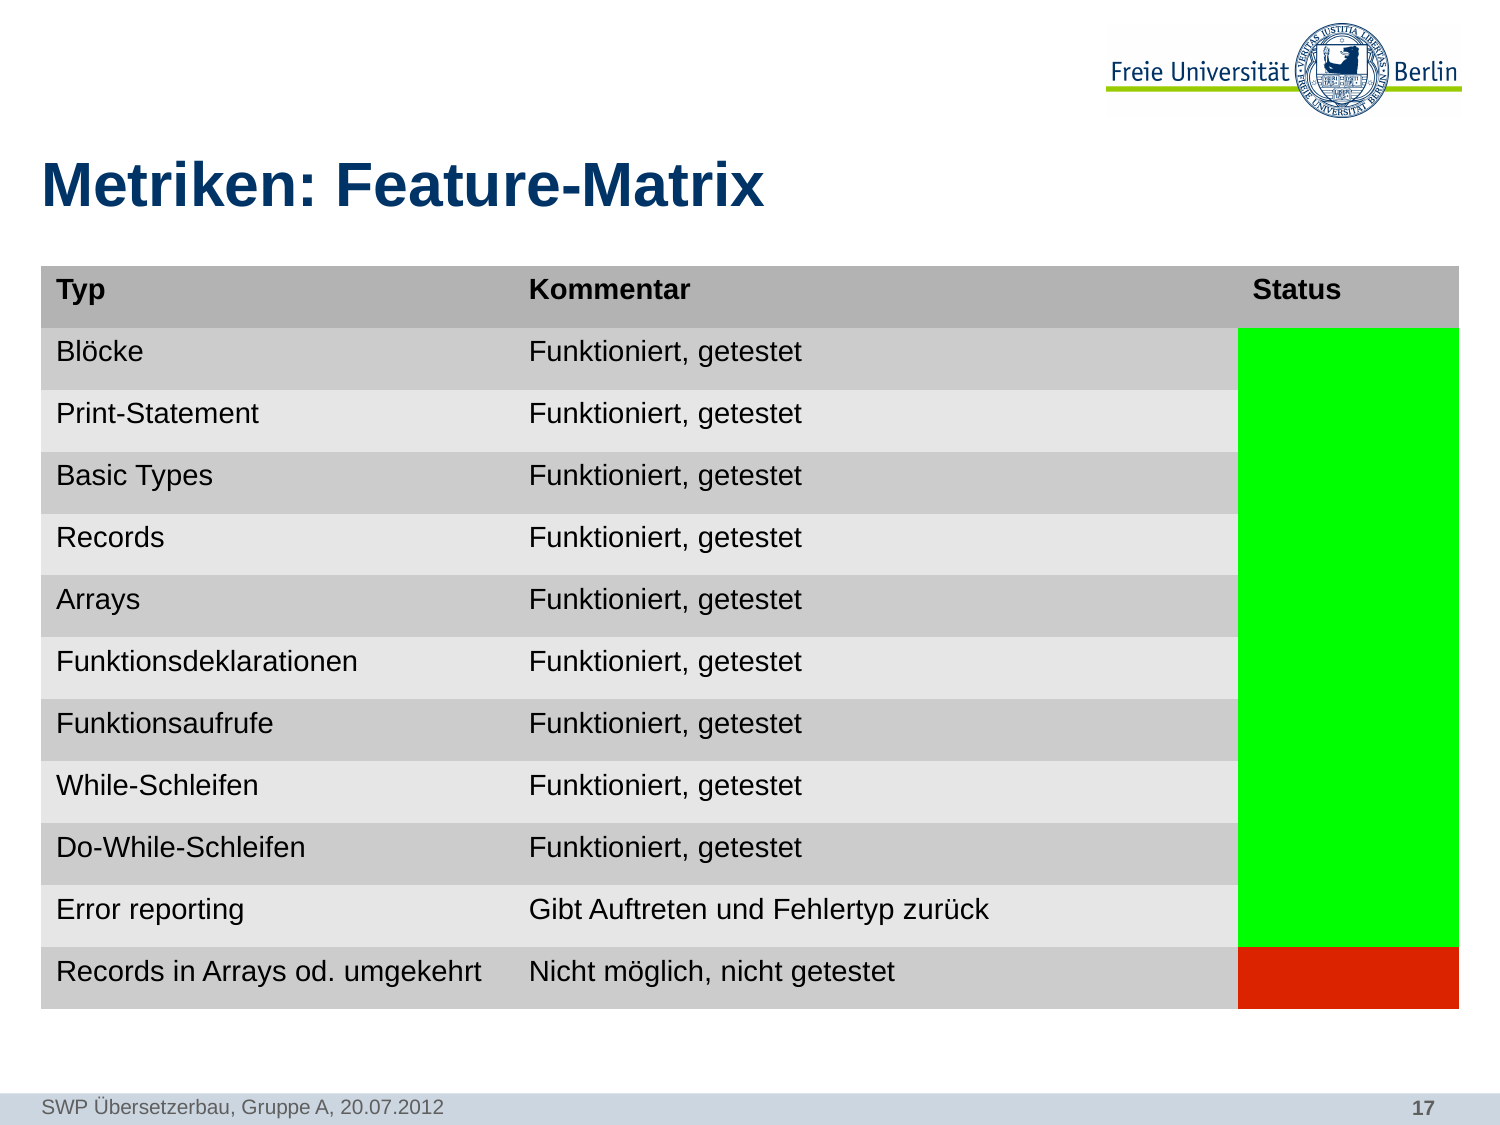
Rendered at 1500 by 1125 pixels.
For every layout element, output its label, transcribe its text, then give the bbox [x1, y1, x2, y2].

table_cell [1238, 761, 1459, 823]
table_cell Funktioniert, getestet [514, 823, 1238, 885]
table_header Status [1238, 266, 1459, 328]
table_cell Funktioniert, getestet [514, 390, 1238, 452]
table_cell Records in Arrays od. umgekehrt [41, 947, 514, 1009]
table_cell Funktionsaufrufe [41, 699, 514, 761]
table_cell While-Schleifen [41, 761, 514, 823]
picture [1106, 23, 1462, 118]
table_cell [1238, 514, 1459, 575]
table_cell Error reporting [41, 885, 514, 947]
table_cell Do-While-Schleifen [41, 823, 514, 885]
table_cell [1238, 637, 1459, 699]
table_cell Blöcke [41, 328, 514, 390]
table_cell [1238, 452, 1459, 514]
table_cell Funktioniert, getestet [514, 761, 1238, 823]
table_cell [1238, 390, 1459, 452]
table_cell [1238, 823, 1459, 885]
table_cell Funktioniert, getestet [514, 575, 1238, 637]
table_cell [1238, 328, 1459, 390]
table_cell Funktioniert, getestet [514, 637, 1238, 699]
table_cell Print-Statement [41, 390, 514, 452]
table_cell [1238, 947, 1459, 1009]
title Metriken: Feature-Matrix [41, 149, 1460, 221]
table_cell Funktioniert, getestet [514, 328, 1238, 390]
table_cell Funktioniert, getestet [514, 452, 1238, 514]
table_cell Gibt Auftreten und Fehlertyp zurück [514, 885, 1238, 947]
table_cell [1238, 885, 1459, 947]
table_cell [1238, 575, 1459, 637]
table_cell [1238, 699, 1459, 761]
table_cell Funktionsdeklarationen [41, 637, 514, 699]
table_cell Arrays [41, 575, 514, 637]
table_header Kommentar [514, 266, 1238, 328]
table_cell Funktioniert, getestet [514, 514, 1238, 575]
table_cell Records [41, 514, 514, 575]
table_header Typ [41, 266, 514, 328]
table_cell Funktioniert, getestet [514, 699, 1238, 761]
table_cell Basic Types [41, 452, 514, 514]
table_cell Nicht möglich, nicht getestet [514, 947, 1238, 1009]
